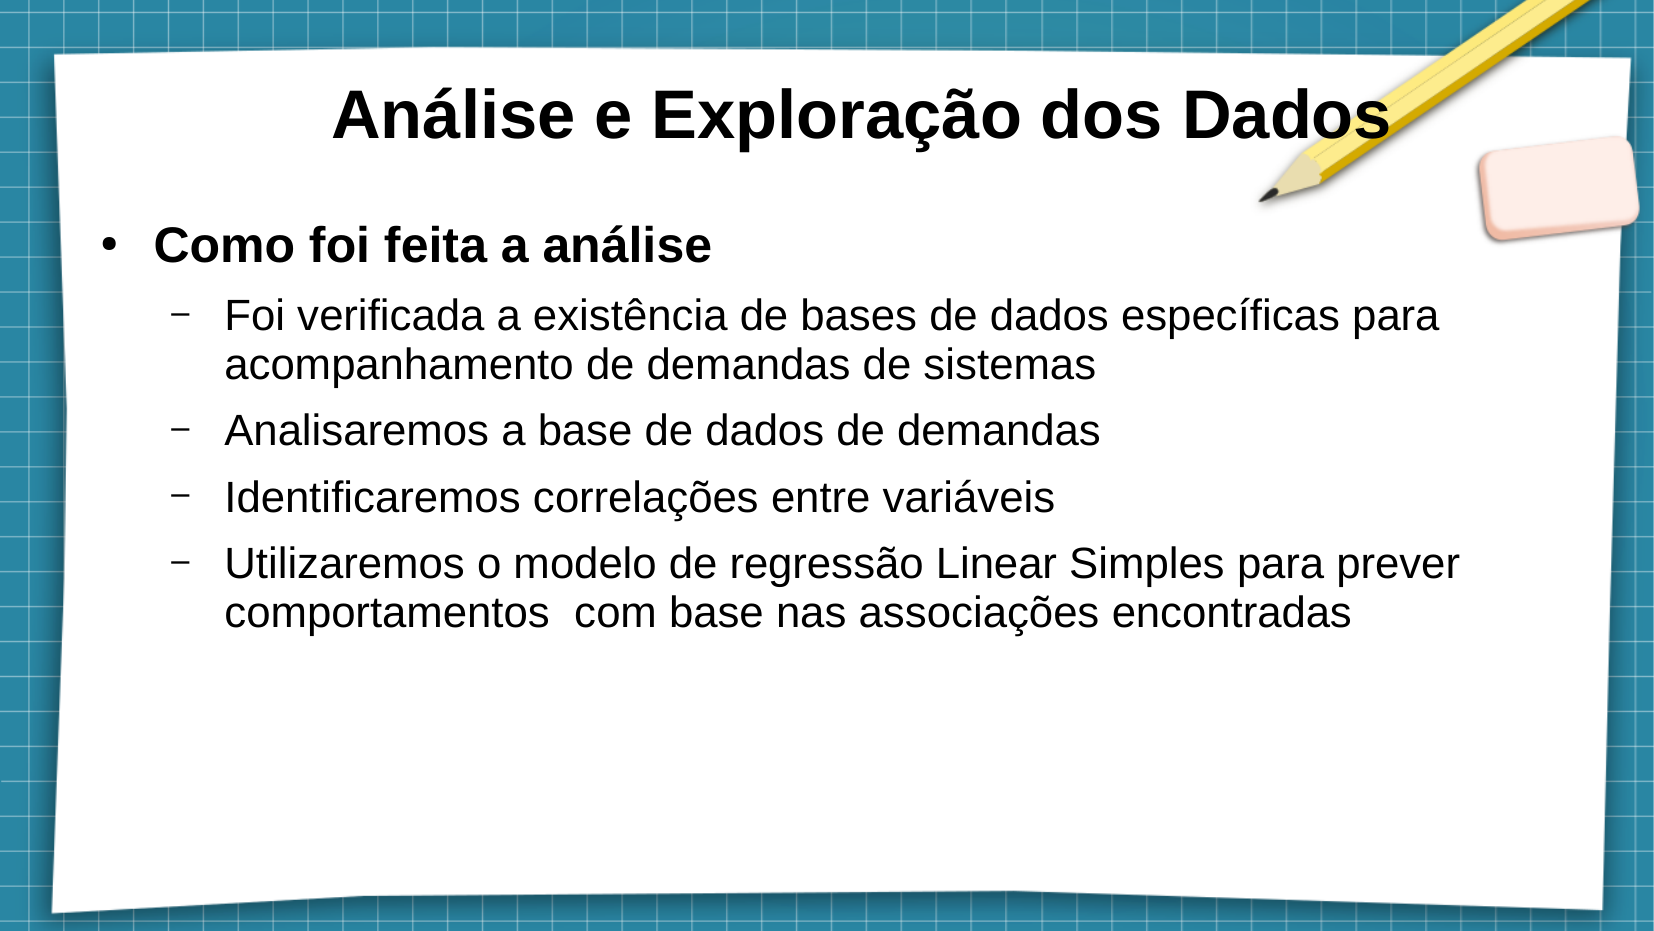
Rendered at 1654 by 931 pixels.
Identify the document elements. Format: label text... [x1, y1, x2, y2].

list Como foi feita a análise Foi verificada a existência de bases de dados específicas para acompanhamento de demandas de sistemas Analisaremos a base de dados de demandas Identificaremos correlações entre variáveis Utilizaremos o modelo de regressão Linear Simples para prever comportamentos com base nas associações encontradas [82, 217, 1571, 758]
title Análise e Exploração dos Dados [82, 37, 1571, 193]
picture [0, 0, 1654, 931]
